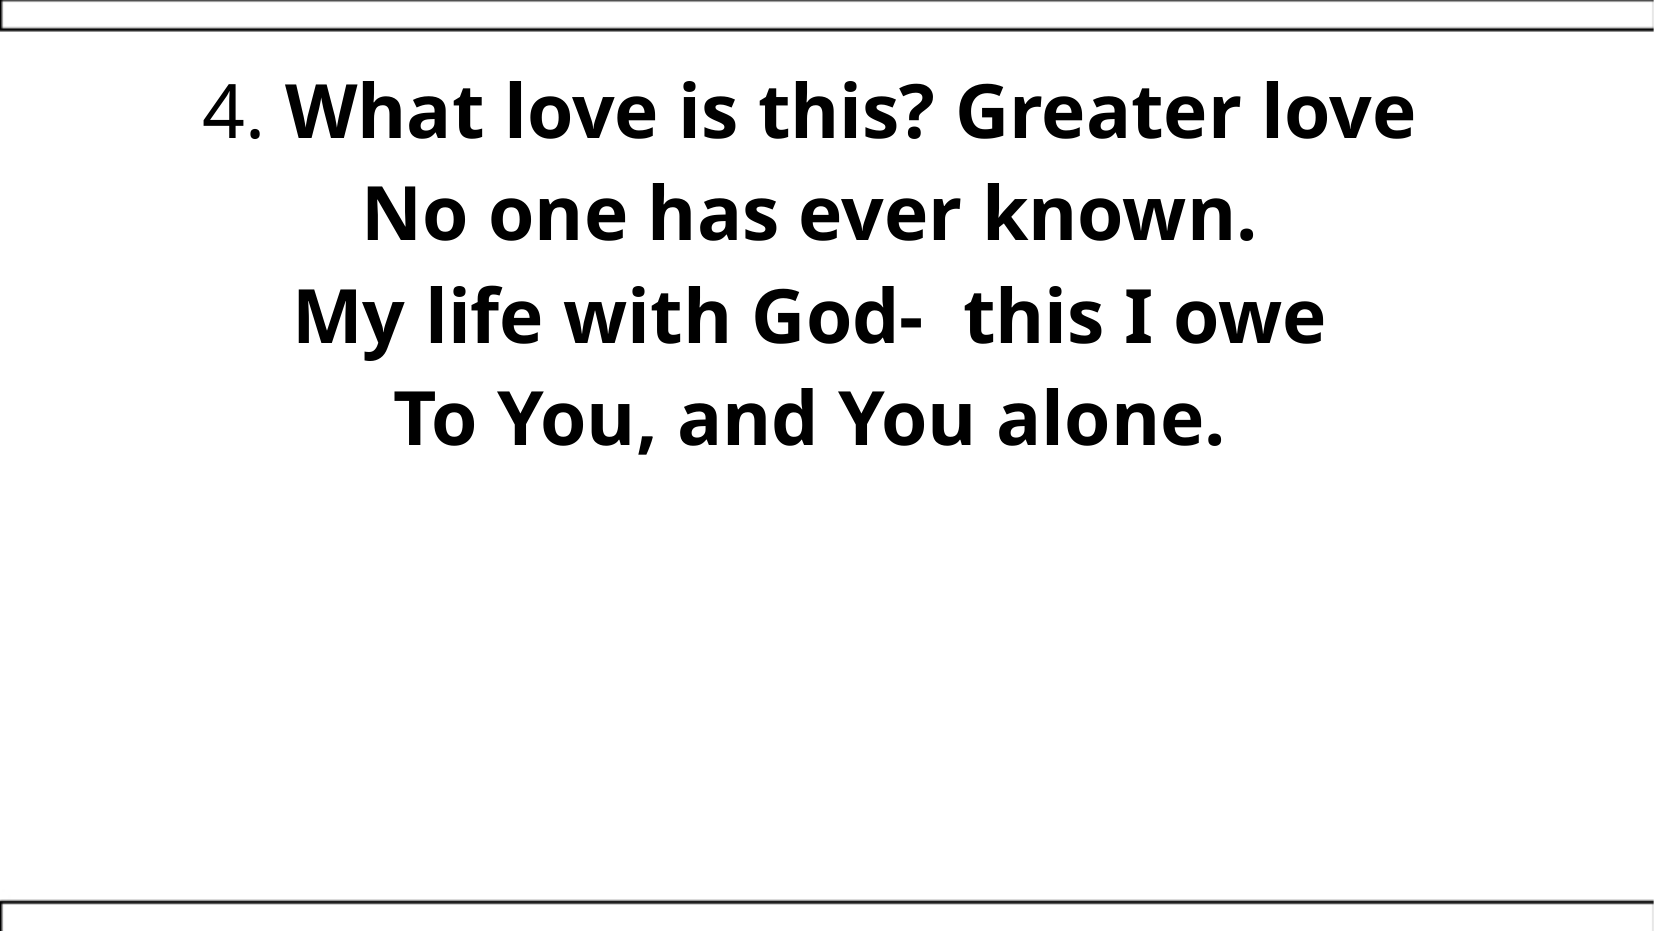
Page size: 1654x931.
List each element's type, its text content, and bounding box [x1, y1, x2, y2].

picture [0, 0, 1654, 931]
text_box 4. What love is this? Greater love No one has ever known. My life with God- this I owe To You, and You alone. [90, 50, 1531, 466]
